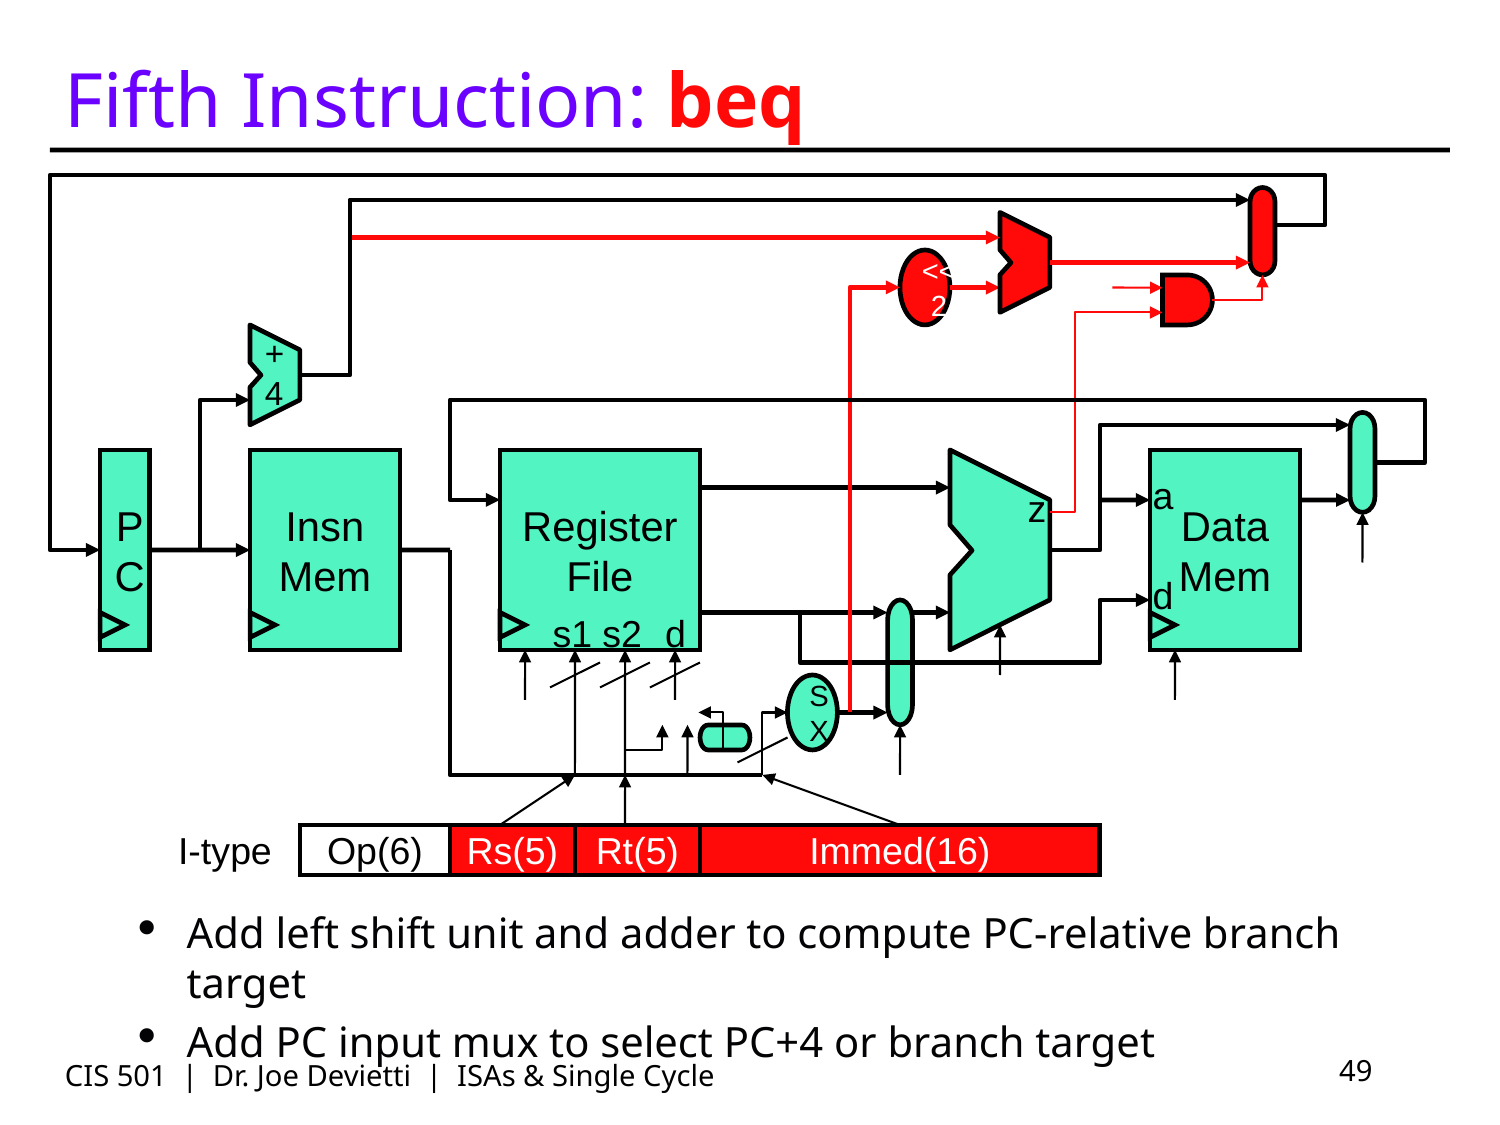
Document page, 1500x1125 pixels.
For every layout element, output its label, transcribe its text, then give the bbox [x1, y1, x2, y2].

text_box d [1137, 564, 1189, 625]
text_box [700, 725, 722, 750]
text_box CIS 501 | Dr. Joe Devietti | ISAs & Single Cycle [49, 1049, 988, 1100]
text_box [100, 612, 126, 638]
text_box [724, 725, 750, 750]
text_box [887, 665, 913, 725]
text_box [1150, 625, 1175, 638]
text_box s2 [587, 602, 650, 663]
text_box [500, 612, 526, 638]
text_box [1250, 187, 1276, 275]
text_box Immed(16) [699, 824, 1100, 875]
text_box [949, 449, 1050, 650]
text_box P C [99, 449, 150, 650]
text_box Op(6) [300, 824, 449, 875]
text_box [249, 401, 260, 425]
text_box [250, 612, 276, 638]
text_box <number> [1074, 1049, 1388, 1100]
text_box Rs(5) [449, 824, 574, 875]
text_box Rt(5) [574, 824, 699, 875]
text_box I-type [150, 824, 300, 875]
text_box s1 [537, 602, 587, 663]
text_box S X [787, 675, 838, 750]
text_box Register File [499, 449, 700, 650]
text_box Add left shift unit and adder to compute PC-relative branch target Add PC input mux to select PC+4 or branch target [49, 899, 1450, 1025]
text_box Fifth Instruction: beq [49, 37, 1375, 150]
text_box a [1137, 464, 1189, 525]
text_box << 2 [899, 249, 950, 325]
text_box [1162, 274, 1213, 325]
text_box Data Mem [1187, 515, 1204, 538]
text_box + 4 [250, 324, 300, 420]
text_box Insn Mem [249, 449, 400, 650]
text_box Data Mem [1149, 449, 1300, 650]
text_box [1350, 412, 1375, 513]
text_box [887, 599, 913, 660]
text_box z [1012, 477, 1062, 538]
text_box [999, 212, 1050, 313]
text_box d [650, 602, 701, 663]
